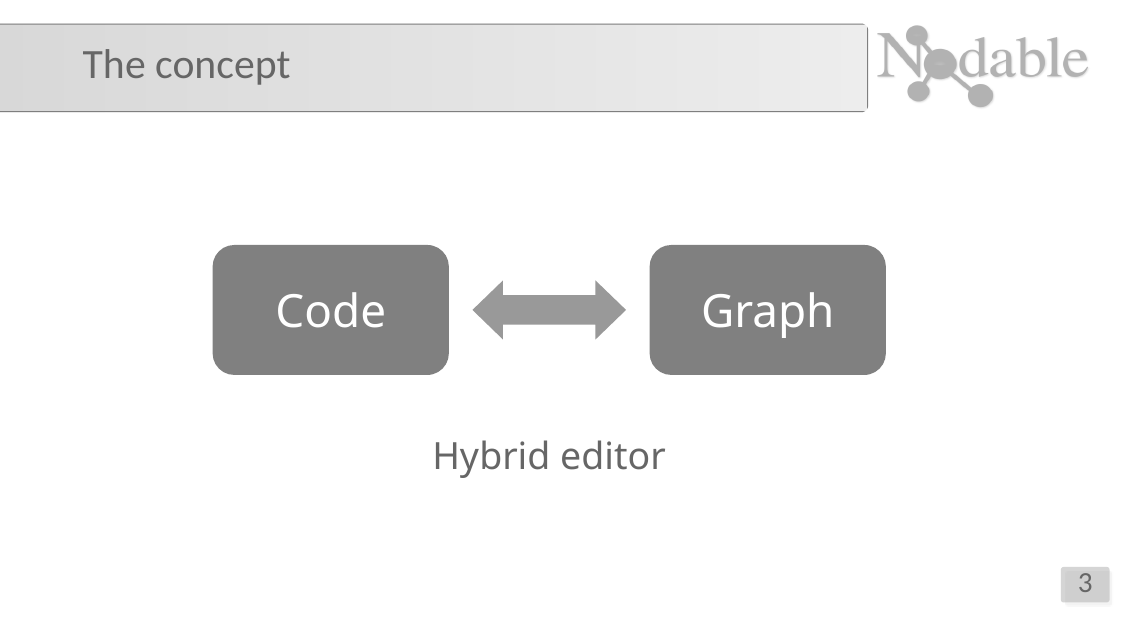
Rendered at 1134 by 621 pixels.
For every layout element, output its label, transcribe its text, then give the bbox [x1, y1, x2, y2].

title The concept [82, 29, 738, 107]
text_box Code [212, 244, 449, 375]
text_box Hybrid editor [212, 422, 886, 485]
text_box [472, 280, 627, 340]
text_box Graph [649, 244, 886, 375]
